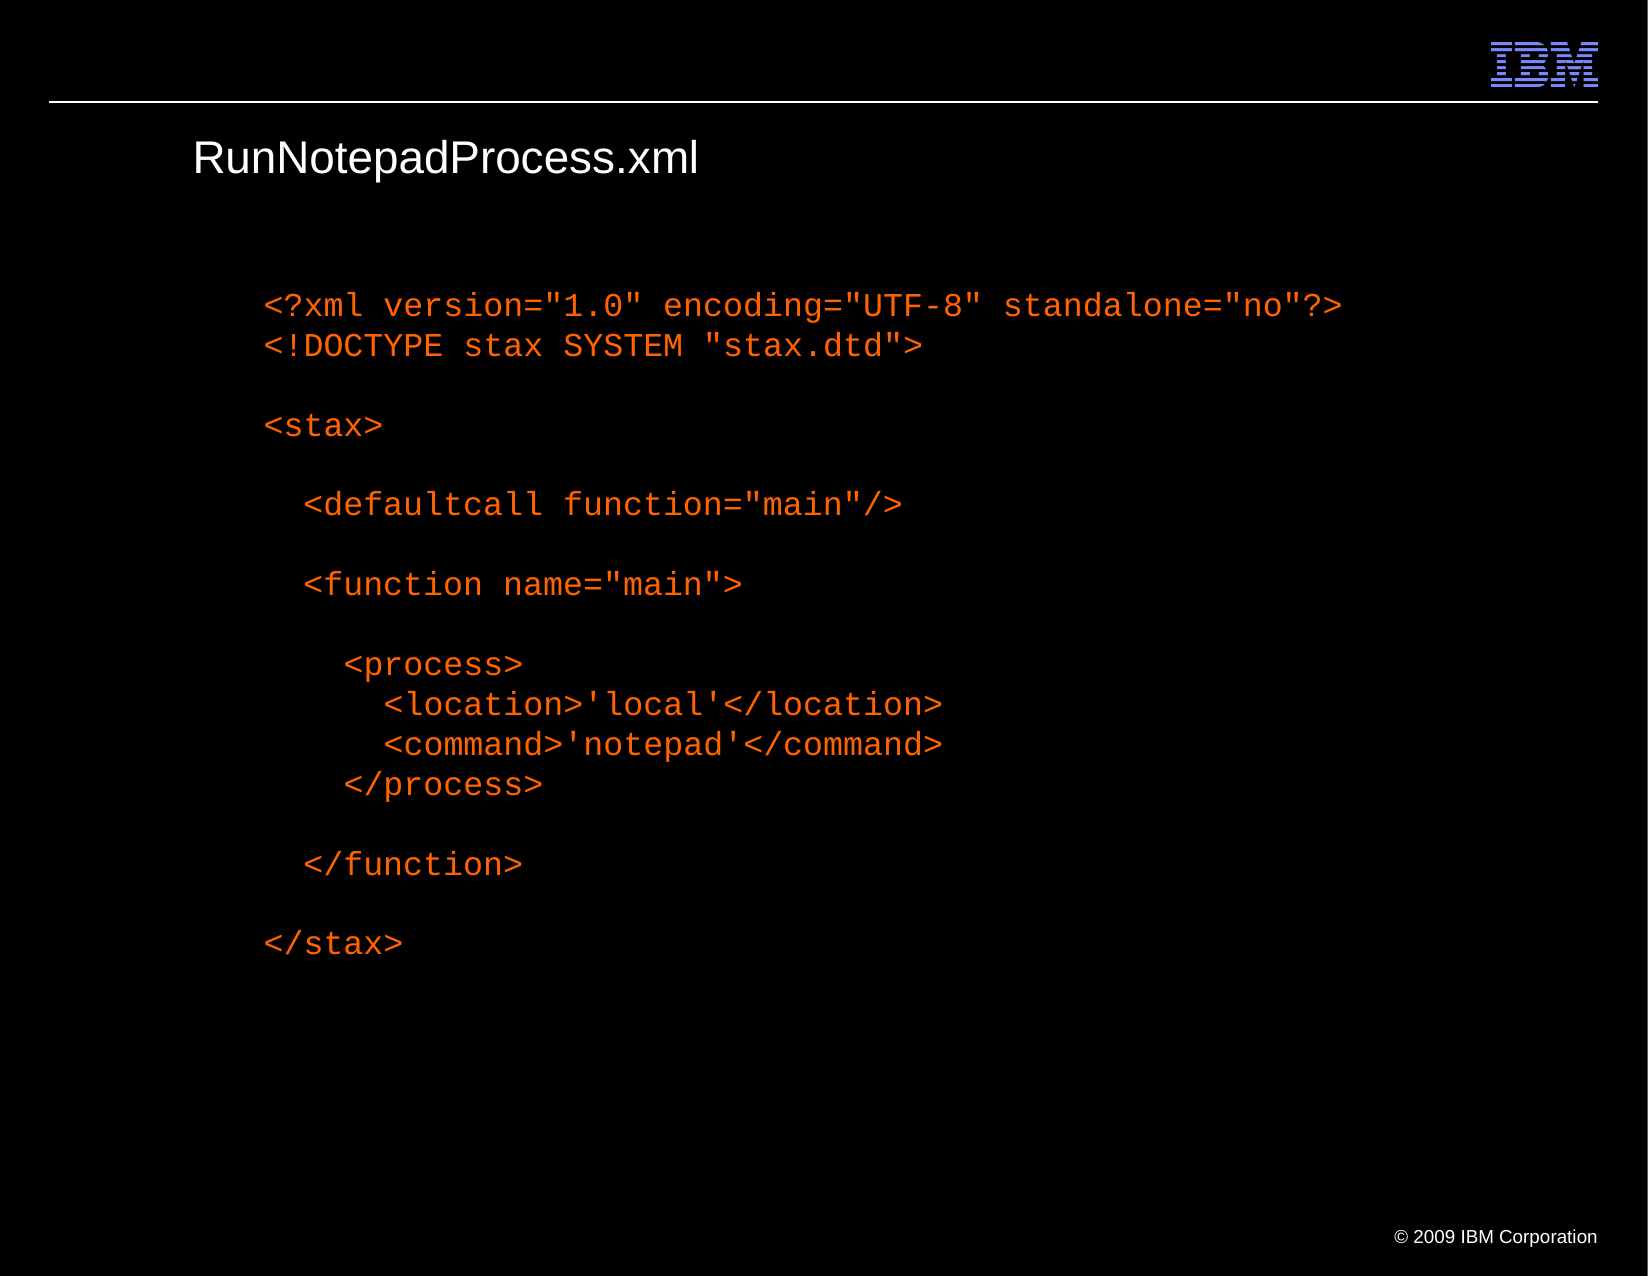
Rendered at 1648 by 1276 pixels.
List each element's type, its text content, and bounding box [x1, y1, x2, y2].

picture [1491, 42, 1598, 87]
title RunNotepadProcess.xml [175, 125, 1648, 219]
text_box <?xml version="1.0" encoding="UTF-8" standalone="no"?> <!DOCTYPE stax SYSTEM "stax.dtd"> <stax> <defaultcall function="main"/> <function name="main"> <process> <location>'local'</location> <command>'notepad'</command> </process> </function> </stax> [248, 275, 1612, 1010]
